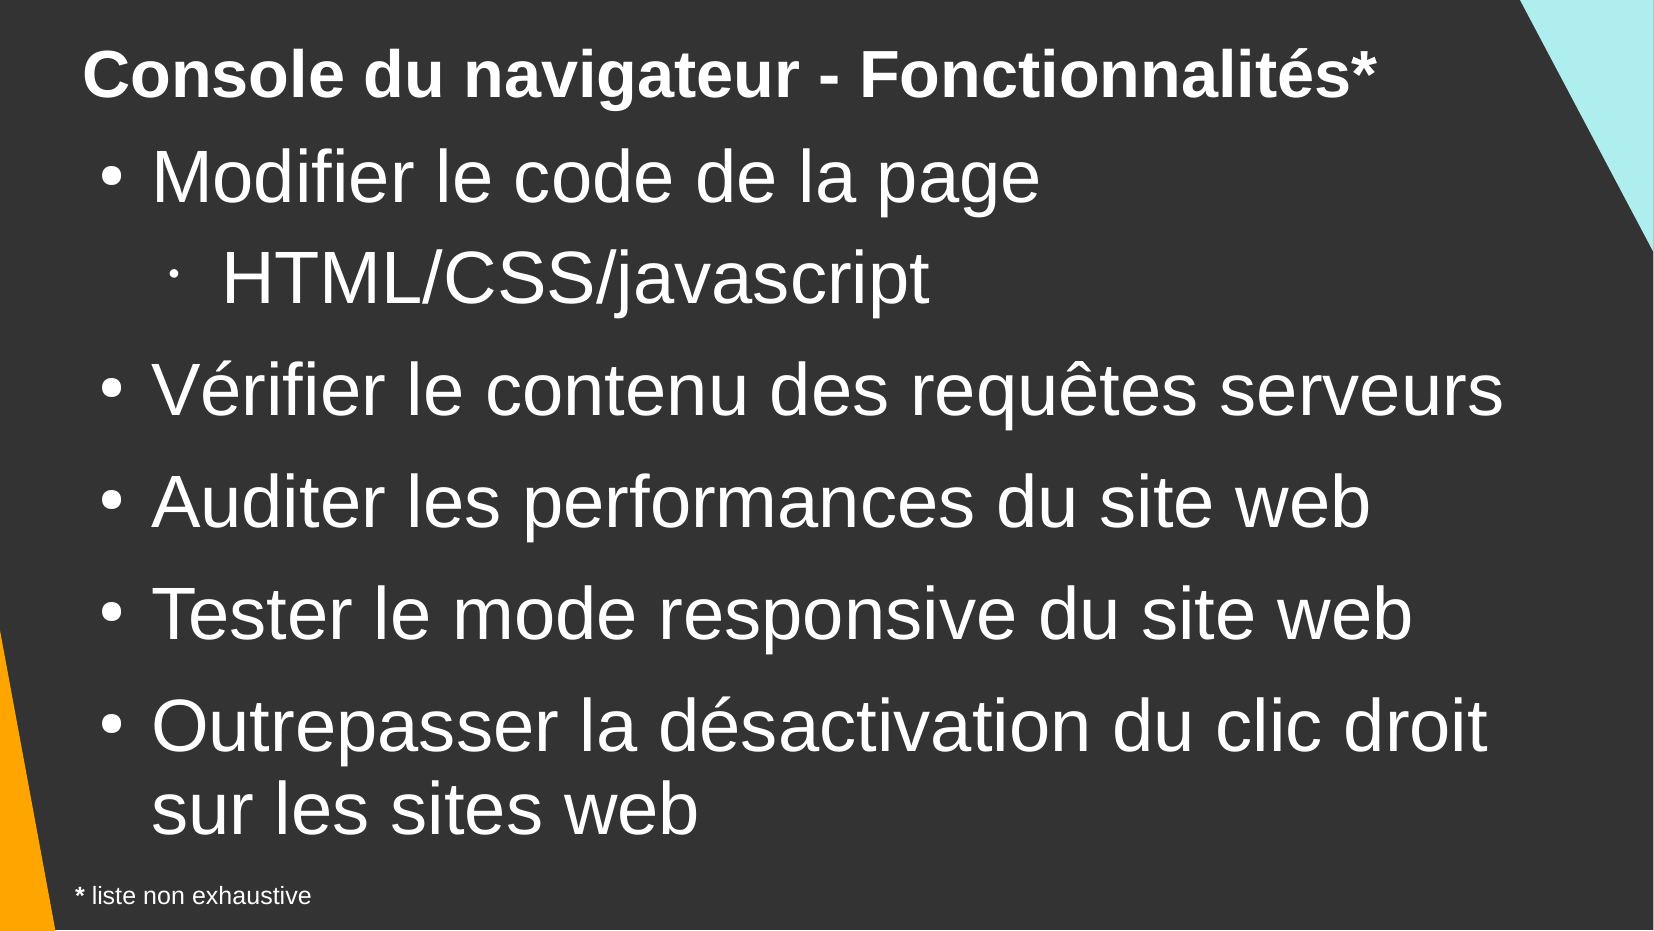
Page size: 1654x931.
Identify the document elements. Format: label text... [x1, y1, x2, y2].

list Modifier le code de la page HTML/CSS/javascript Vérifier le contenu des requêtes serveurs Auditer les performances du site web Tester le mode responsive du site web Outrepasser la désactivation du clic droit sur les sites web [80, 135, 1605, 851]
text_box * liste non exhaustive [60, 874, 1546, 922]
text_box [0, 630, 56, 931]
title Console du navigateur - Fonctionnalités* [82, 37, 1571, 114]
text_box [1520, 0, 1654, 254]
